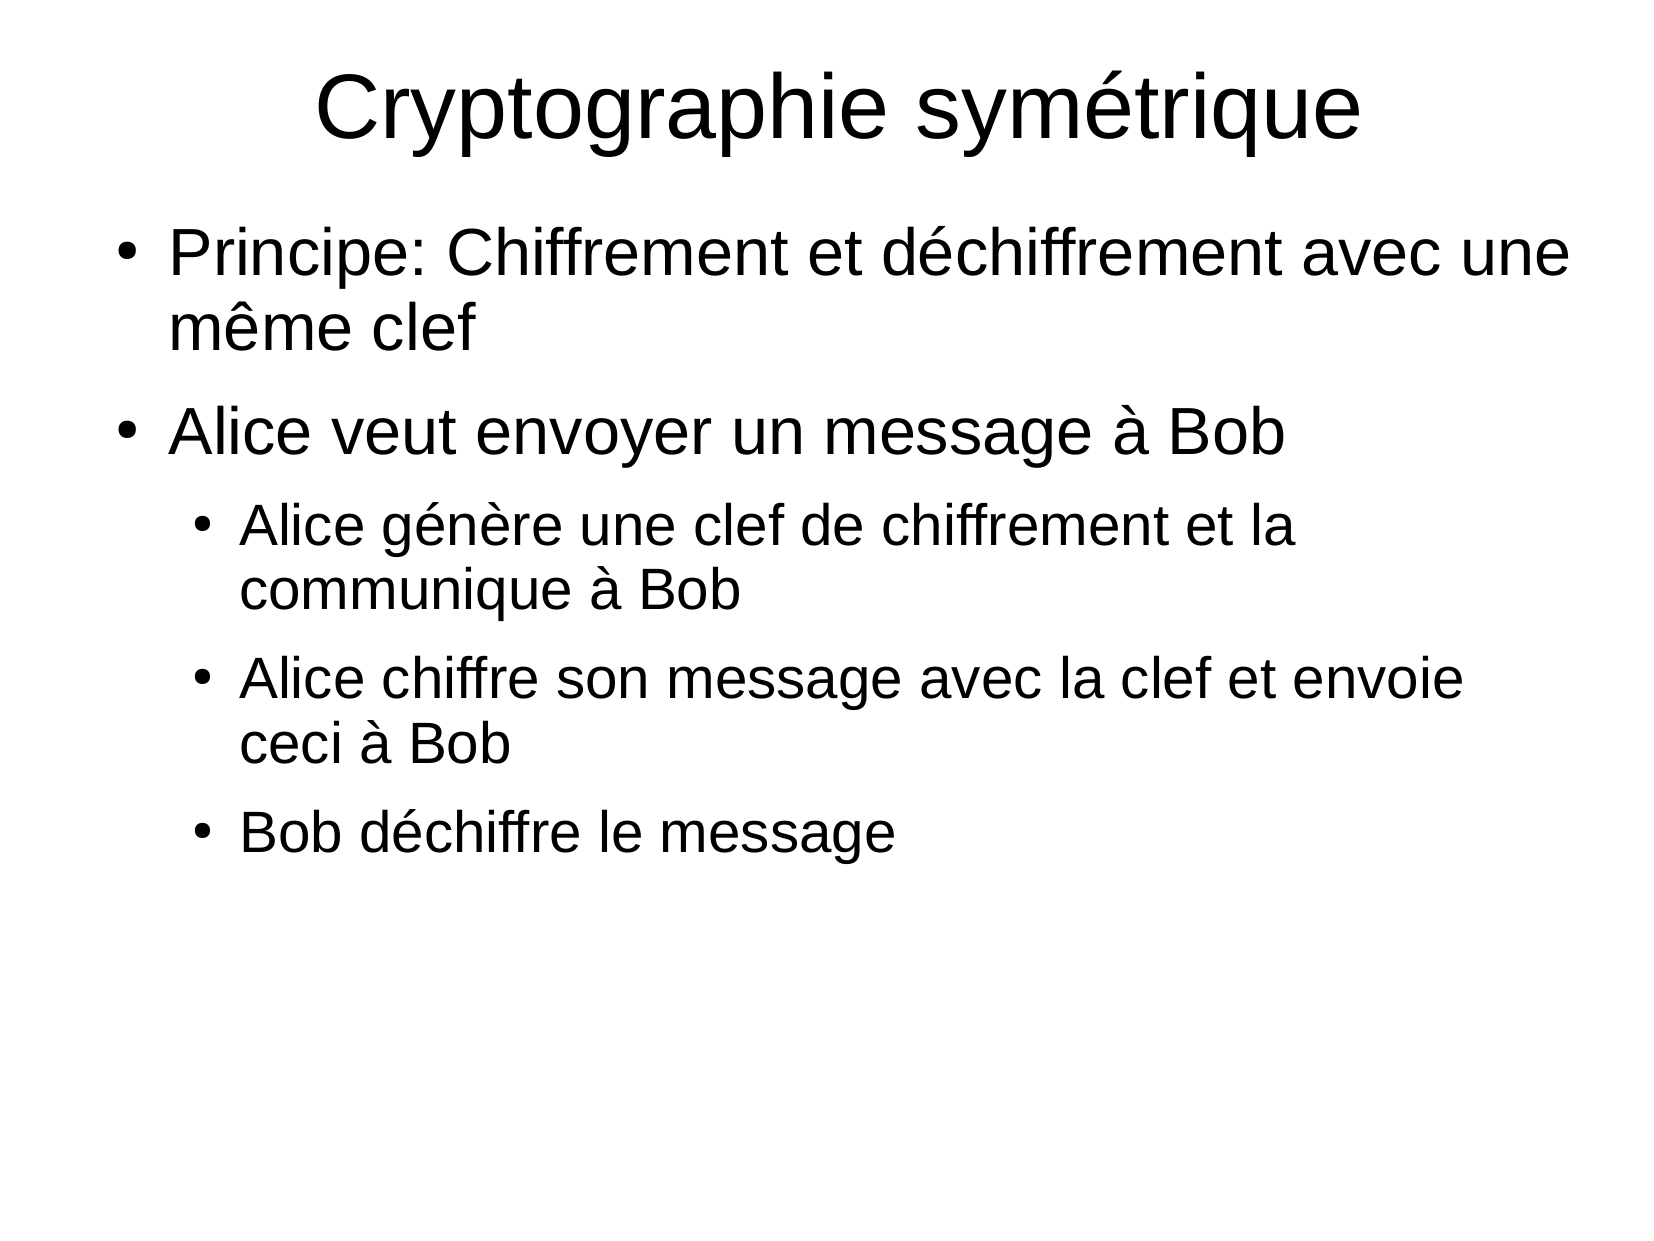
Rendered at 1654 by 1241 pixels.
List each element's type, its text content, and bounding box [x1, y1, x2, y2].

title Cryptographie symétrique [247, 32, 1433, 181]
list Principe: Chiffrement et déchiffrement avec une même clef Alice veut envoyer un message à Bob Alice génère une clef de chiffrement et la communique à Bob Alice chiffre son message avec la clef et envoie ceci à Bob Bob déchiffre le message [97, 214, 1586, 1127]
